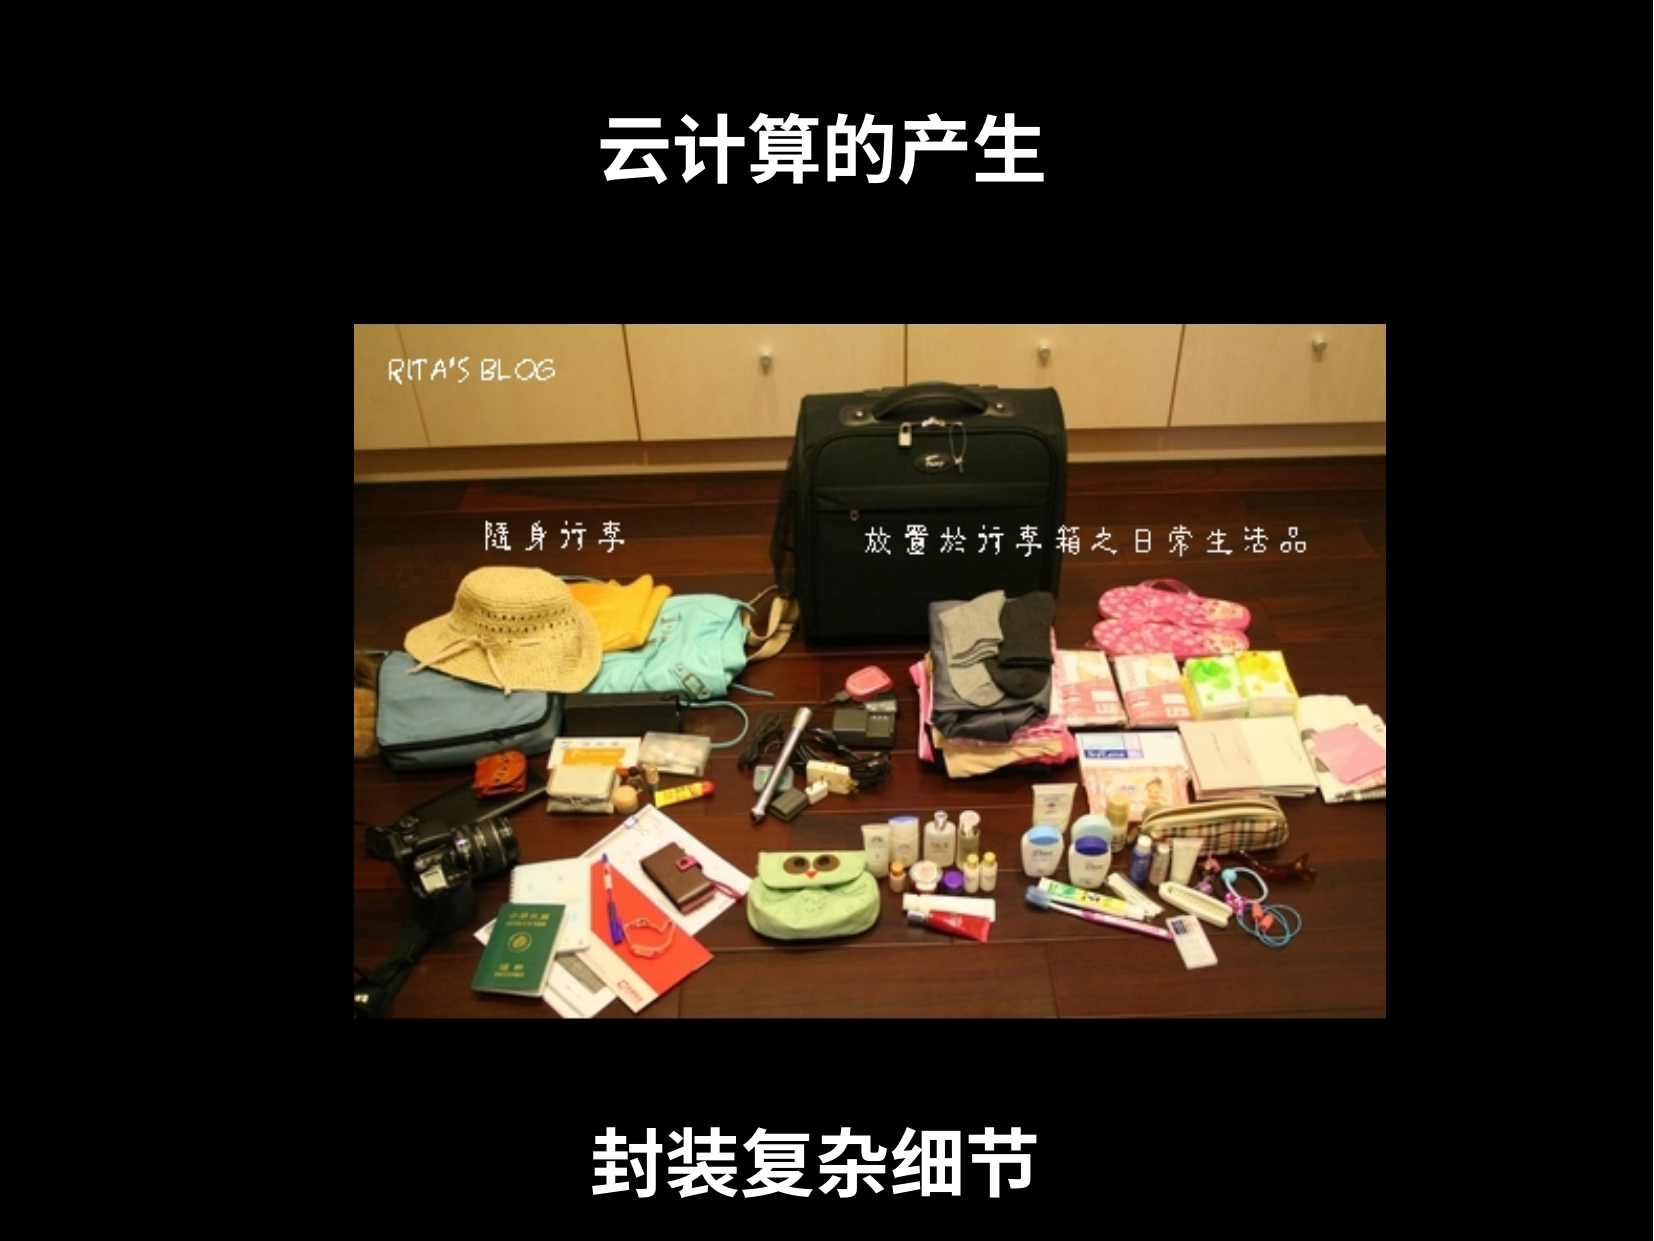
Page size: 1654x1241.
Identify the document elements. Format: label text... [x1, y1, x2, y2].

text_box 云计算的产生 [108, 82, 1536, 197]
text_box 封装复杂细节 [102, 1096, 1530, 1211]
picture [354, 324, 1386, 1021]
